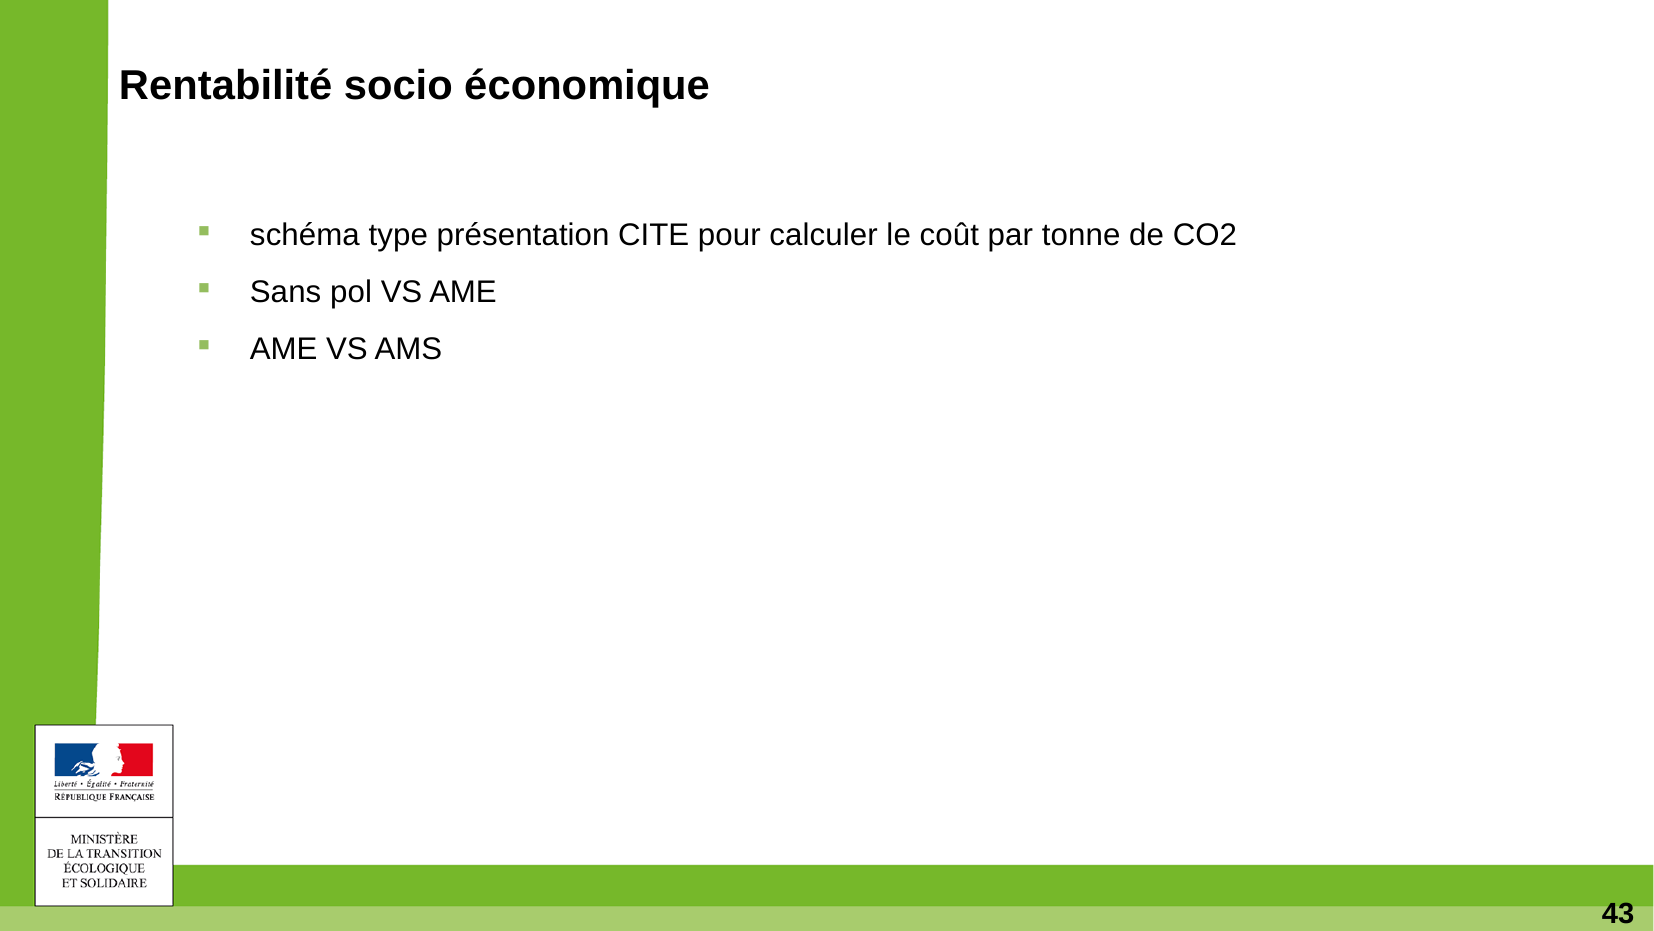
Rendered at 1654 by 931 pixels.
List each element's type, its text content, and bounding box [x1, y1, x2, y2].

picture [0, 0, 1654, 931]
list schéma type présentation CITE pour calculer le coût par tonne de CO2 Sans pol VS AME AME VS AMS [179, 217, 1509, 758]
title Rentabilité socio économique [118, 25, 1608, 145]
